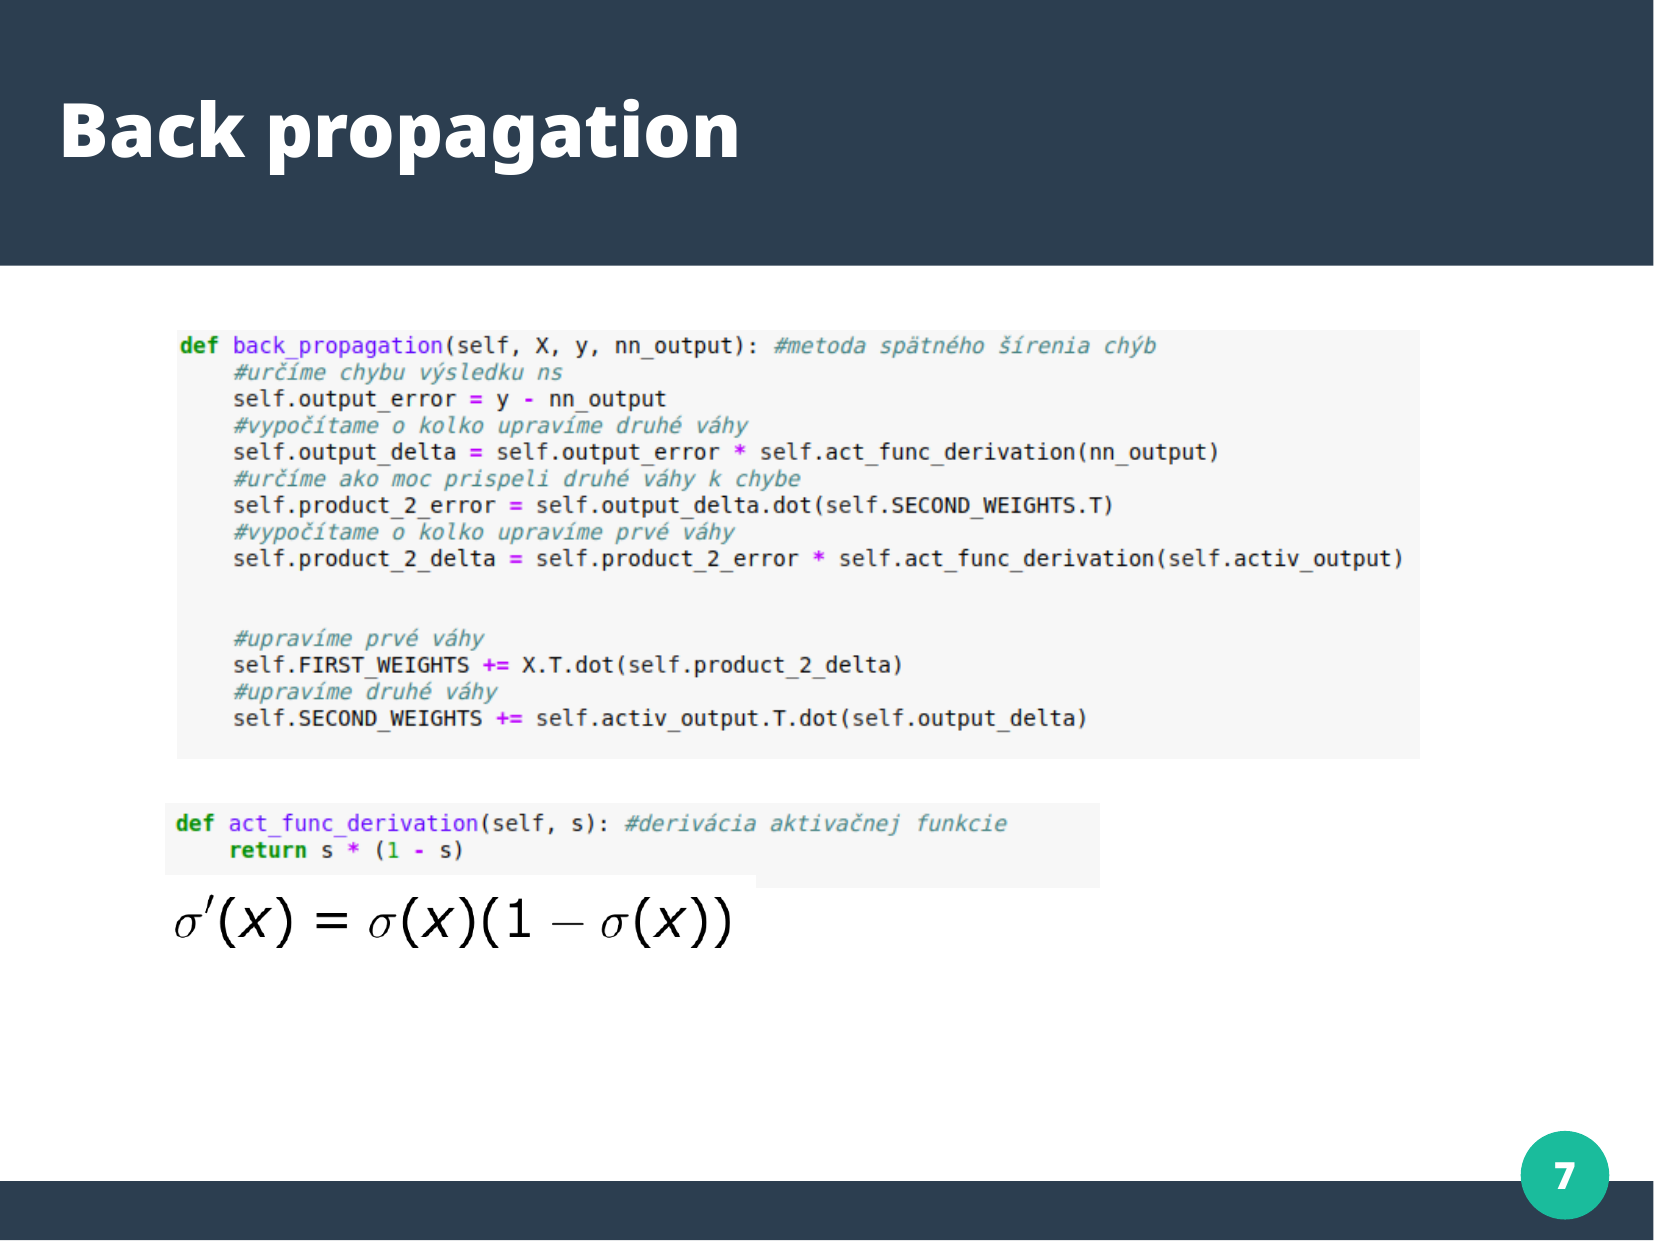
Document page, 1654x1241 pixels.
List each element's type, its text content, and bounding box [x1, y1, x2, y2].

title Back propagation [59, 49, 1595, 207]
picture [165, 803, 1100, 957]
picture [177, 330, 1420, 759]
